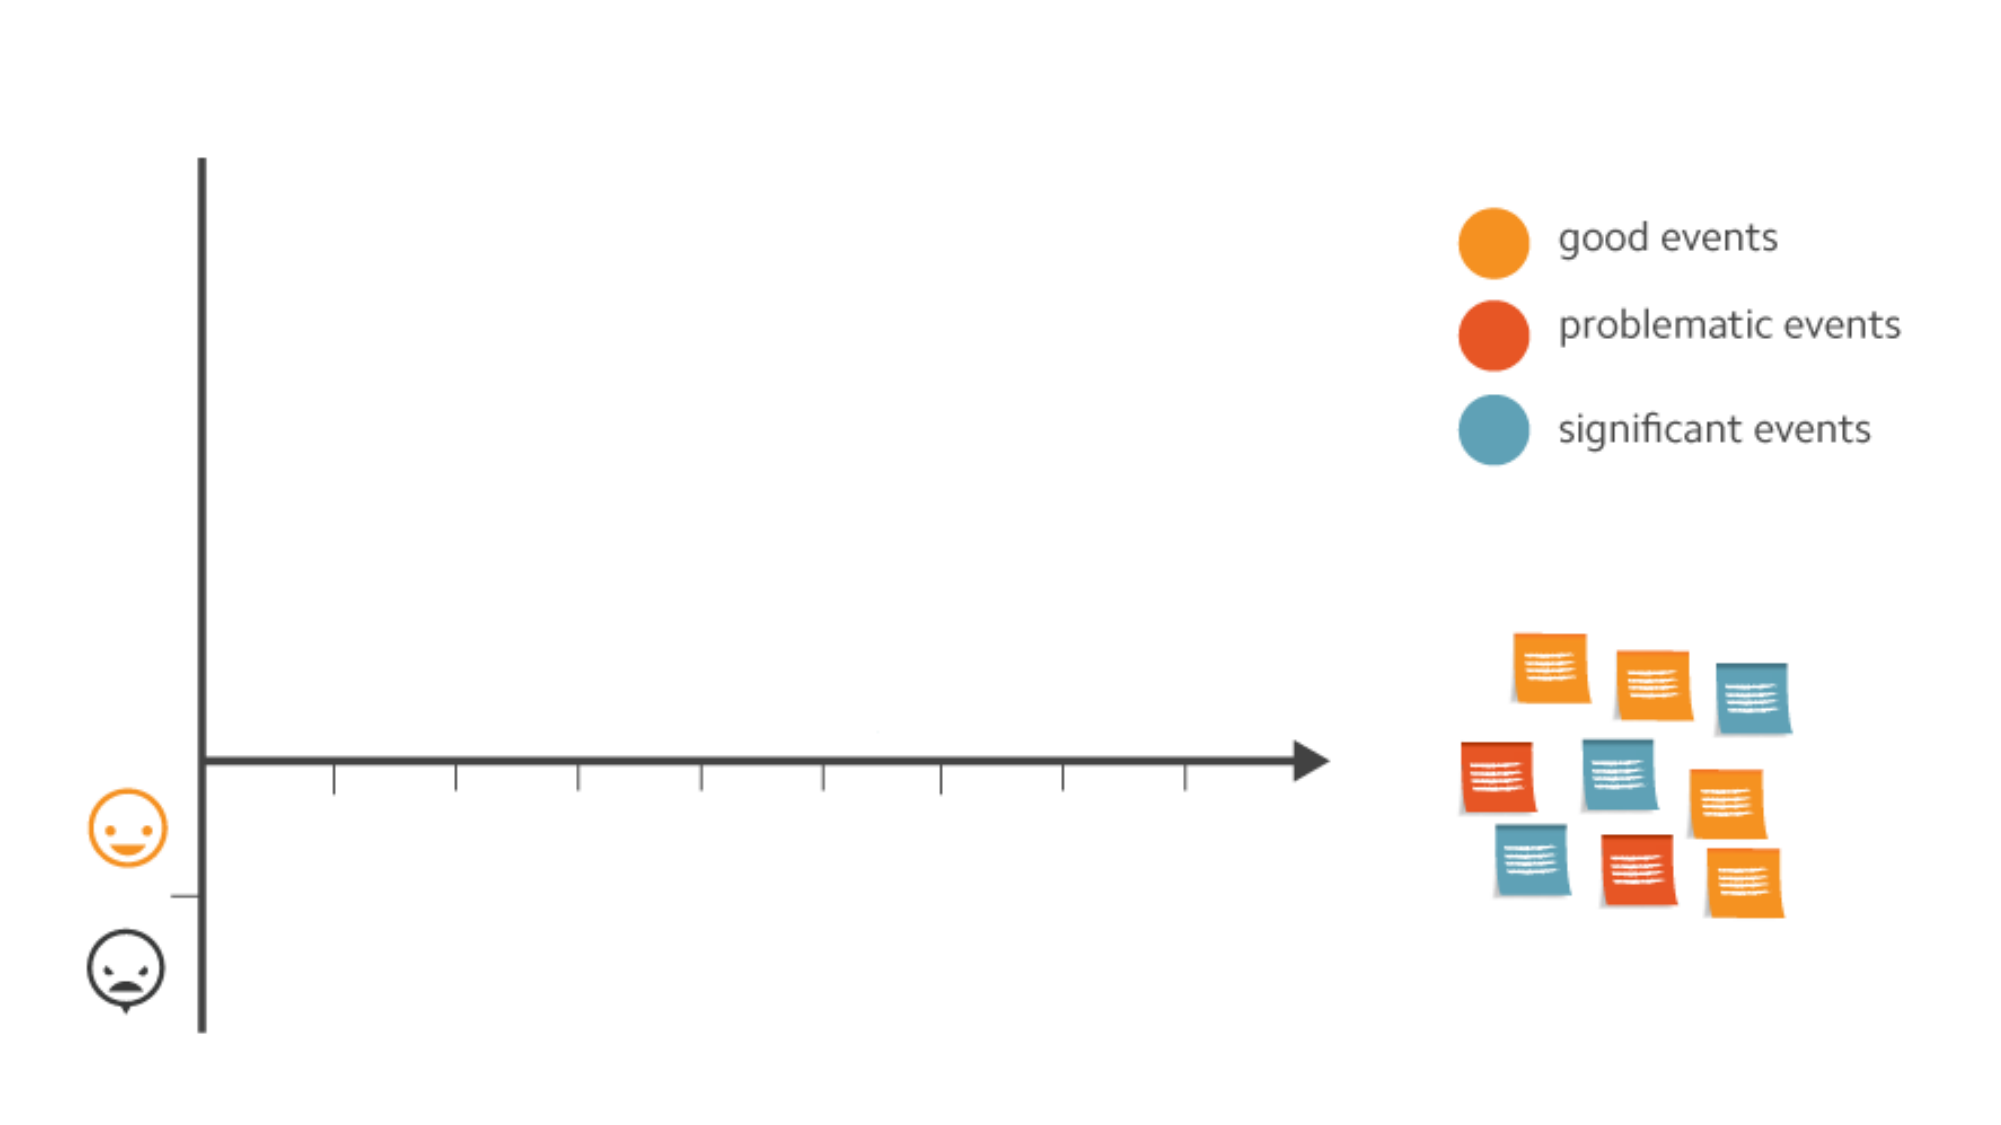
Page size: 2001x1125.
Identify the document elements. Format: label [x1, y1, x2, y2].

picture [0, 84, 2000, 1088]
